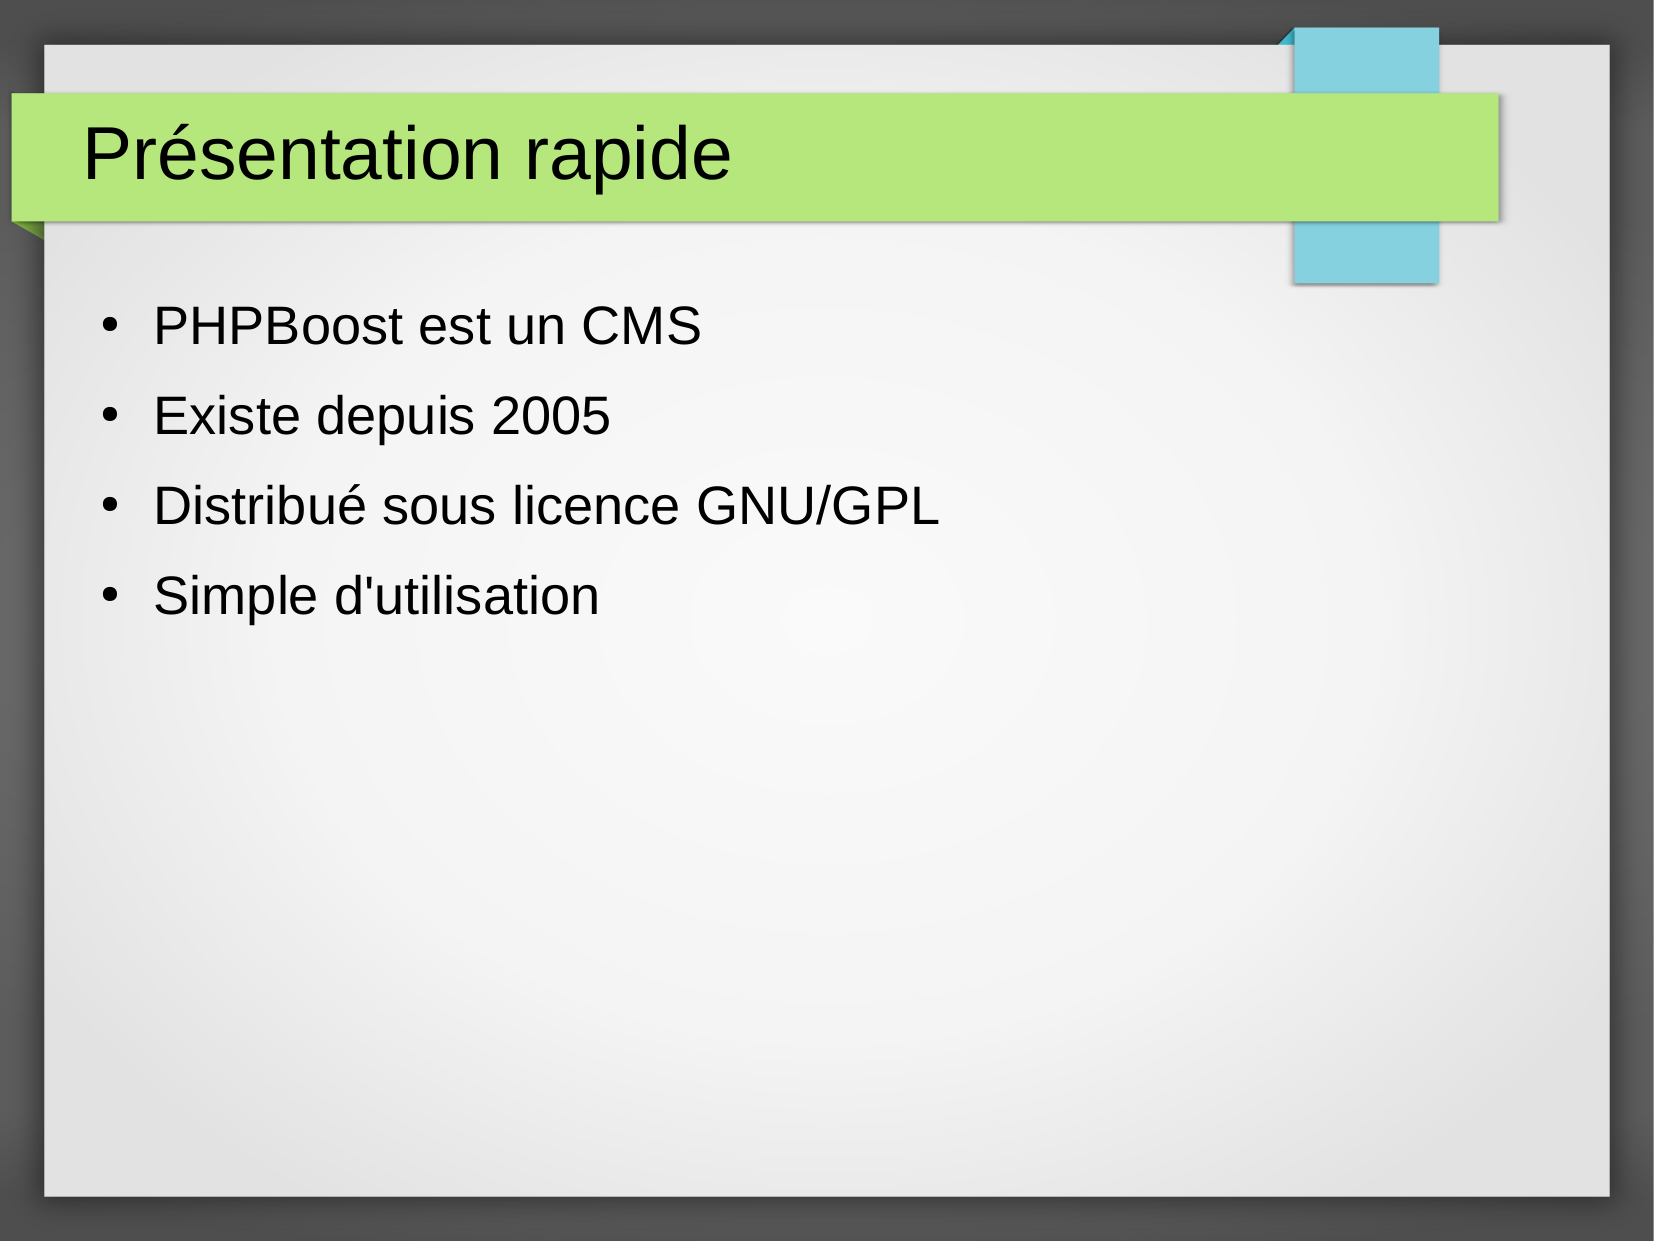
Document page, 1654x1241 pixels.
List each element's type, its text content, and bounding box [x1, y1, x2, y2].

picture [0, 0, 1654, 1241]
title Présentation rapide [82, 94, 1489, 213]
list PHPBoost est un CMS Existe depuis 2005 Distribué sous licence GNU/GPL Simple d'utilisation [82, 295, 1571, 1015]
